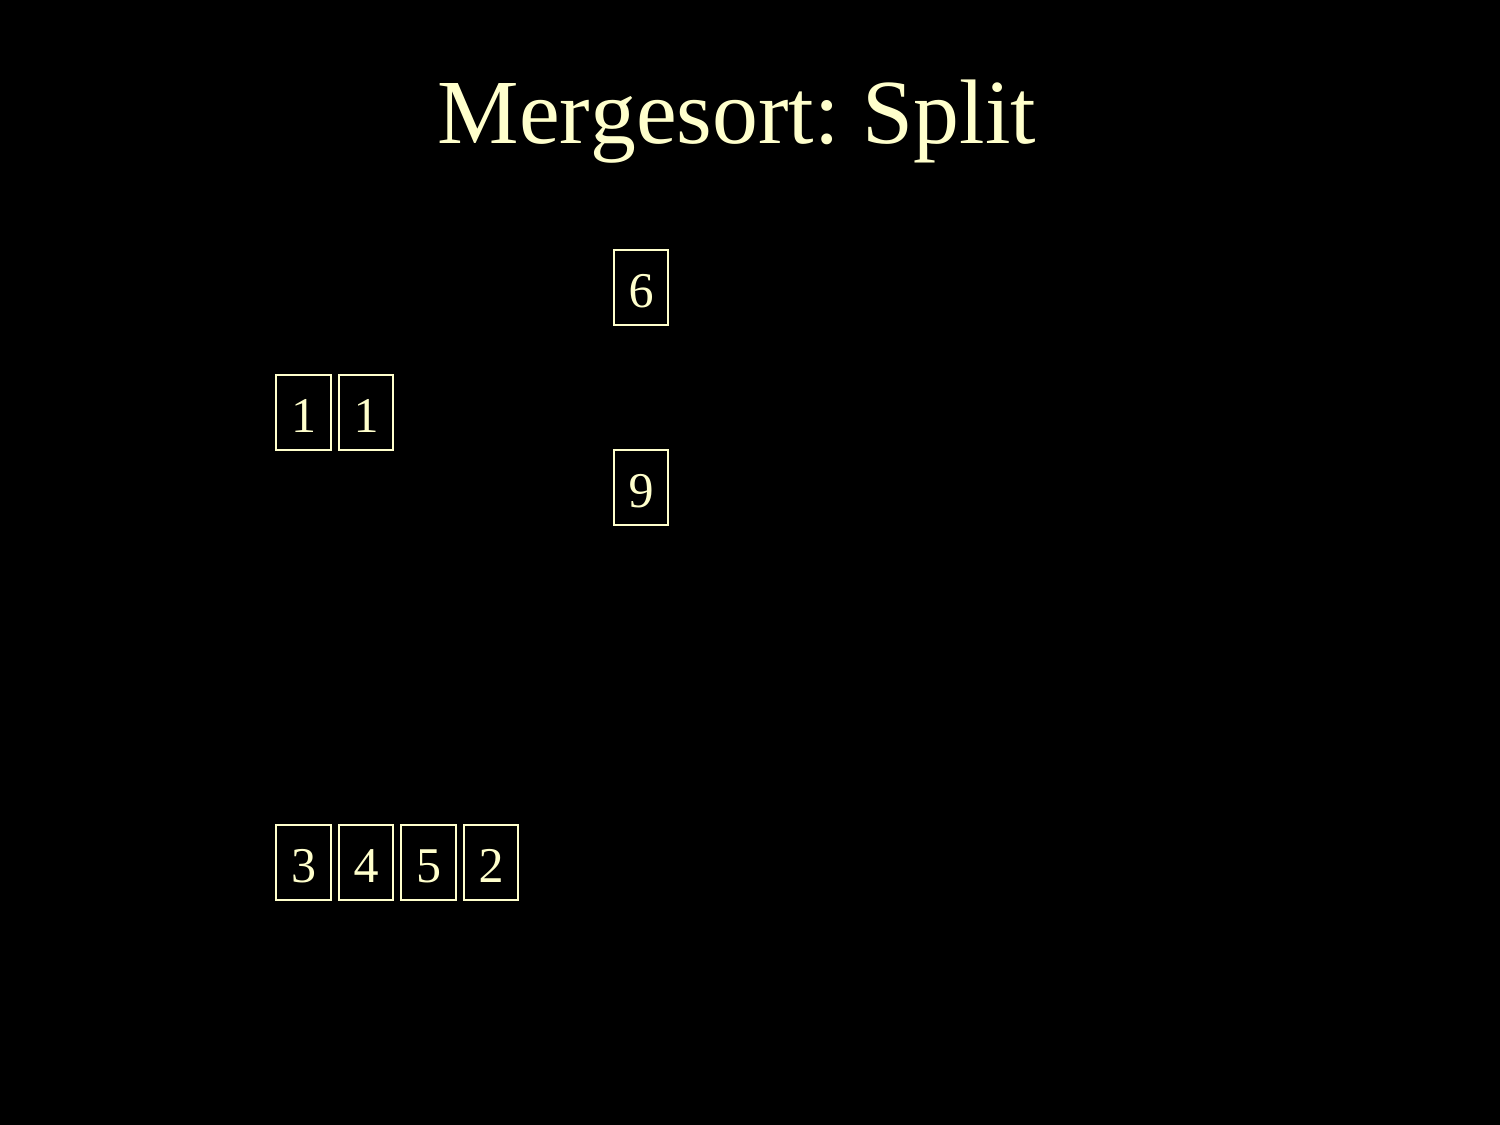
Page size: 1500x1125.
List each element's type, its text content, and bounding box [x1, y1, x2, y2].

text_box 1 [338, 374, 394, 451]
text_box 3 [276, 824, 331, 901]
text_box 5 [401, 824, 456, 901]
text_box 1 [276, 374, 331, 451]
title Mergesort: Split [8, 50, 1467, 176]
text_box 6 [613, 249, 669, 326]
text_box 9 [613, 449, 669, 526]
text_box 4 [338, 824, 394, 901]
text_box 2 [463, 824, 519, 901]
